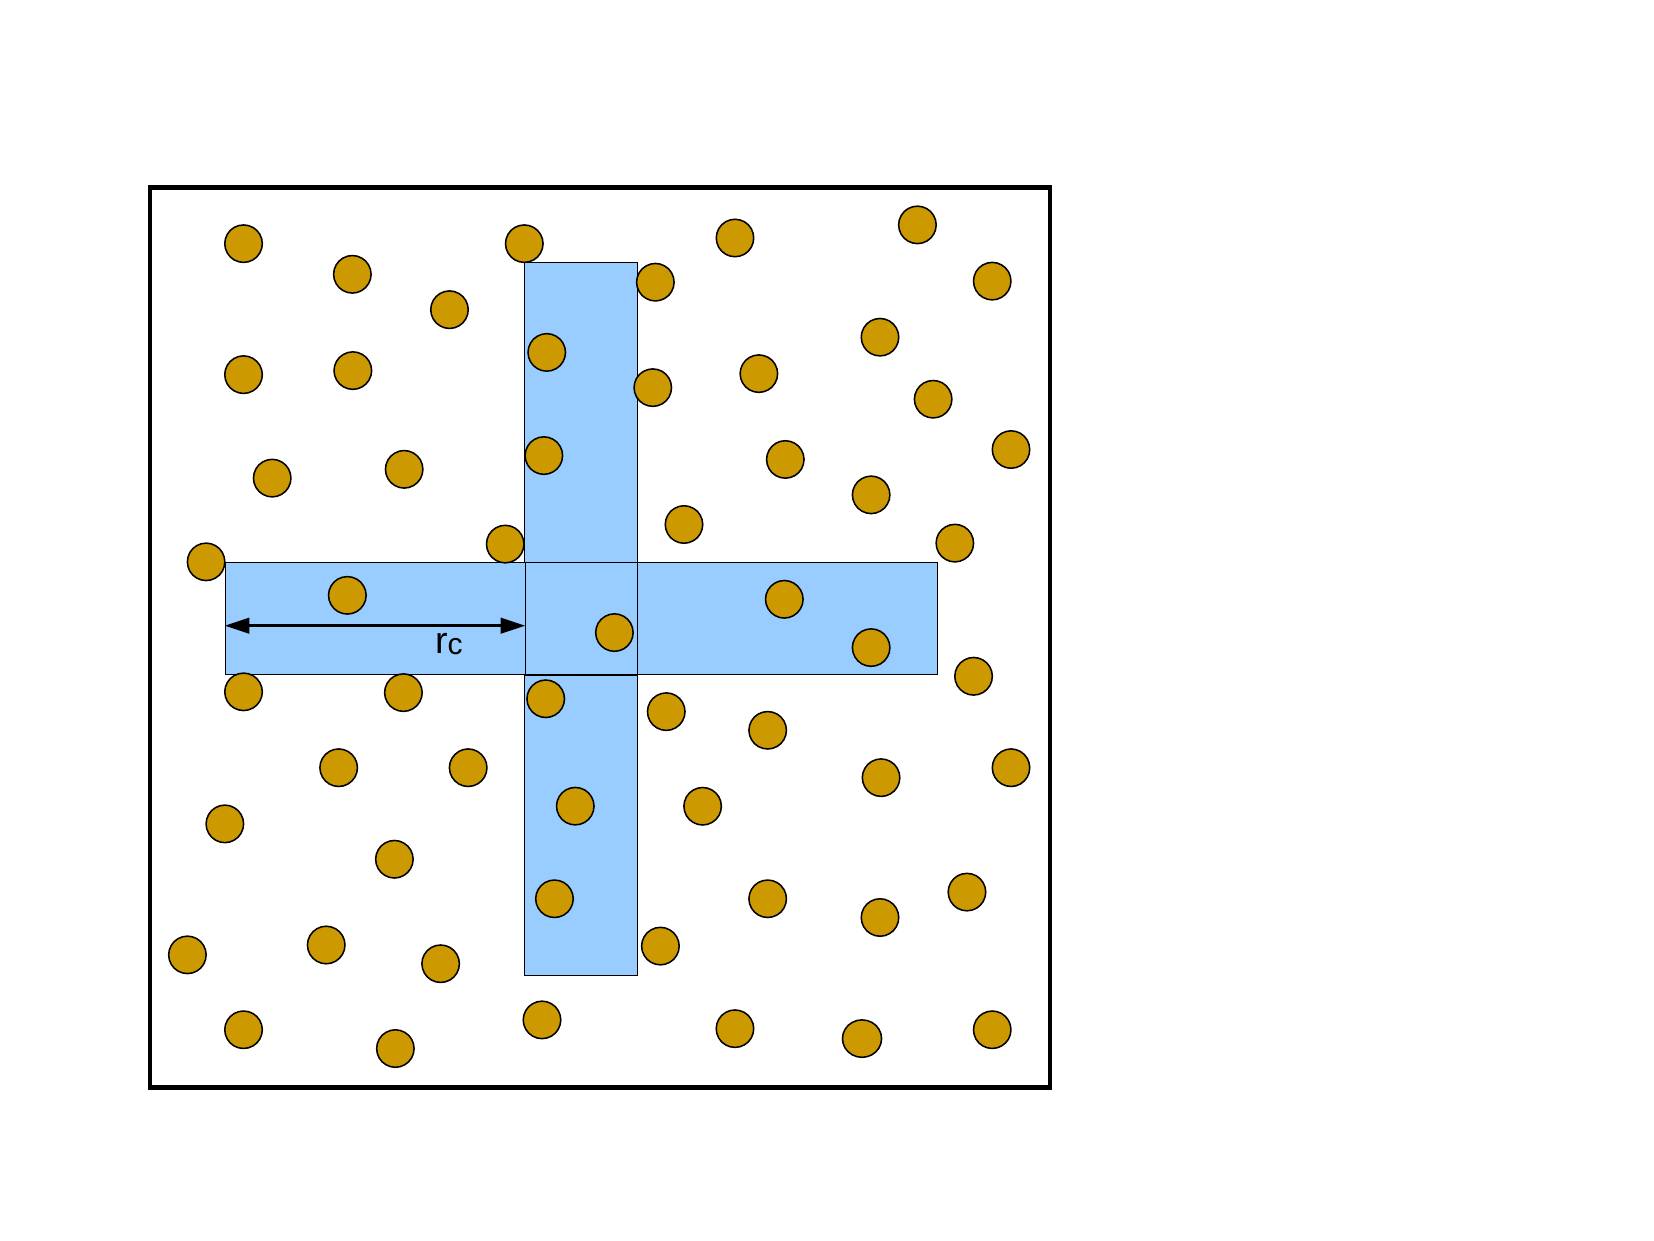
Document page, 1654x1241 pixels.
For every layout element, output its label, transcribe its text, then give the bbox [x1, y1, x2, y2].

text_box [224, 355, 263, 394]
text_box [641, 927, 680, 965]
text_box [224, 1011, 263, 1049]
text_box [898, 206, 937, 244]
text_box rc [420, 612, 478, 676]
text_box [862, 758, 900, 797]
text_box [973, 262, 1011, 300]
text_box [992, 430, 1030, 469]
text_box [206, 805, 244, 843]
text_box [748, 880, 787, 918]
text_box [716, 1009, 754, 1048]
text_box [936, 524, 974, 562]
text_box [716, 219, 754, 257]
text_box [168, 936, 207, 974]
text_box [385, 450, 423, 489]
text_box [421, 945, 460, 983]
text_box [948, 873, 986, 911]
text_box [842, 1019, 882, 1058]
text_box [430, 290, 469, 329]
text_box [973, 1011, 1011, 1049]
text_box [333, 255, 372, 294]
text_box [954, 657, 993, 696]
text_box [665, 505, 703, 544]
text_box [992, 748, 1030, 787]
text_box [683, 787, 722, 826]
text_box [852, 476, 890, 514]
text_box [375, 840, 414, 879]
text_box [224, 224, 263, 263]
text_box [740, 354, 778, 393]
text_box [307, 926, 346, 964]
text_box [334, 351, 372, 390]
text_box [914, 380, 952, 418]
text_box [766, 440, 805, 479]
text_box [861, 318, 899, 356]
text_box [748, 711, 787, 749]
text_box [523, 1001, 561, 1039]
text_box [647, 692, 686, 731]
text_box [449, 748, 487, 787]
text_box [861, 898, 899, 937]
text_box [253, 459, 291, 497]
text_box [224, 627, 423, 712]
text_box [187, 224, 938, 976]
text_box [319, 748, 358, 787]
text_box [376, 1029, 415, 1068]
